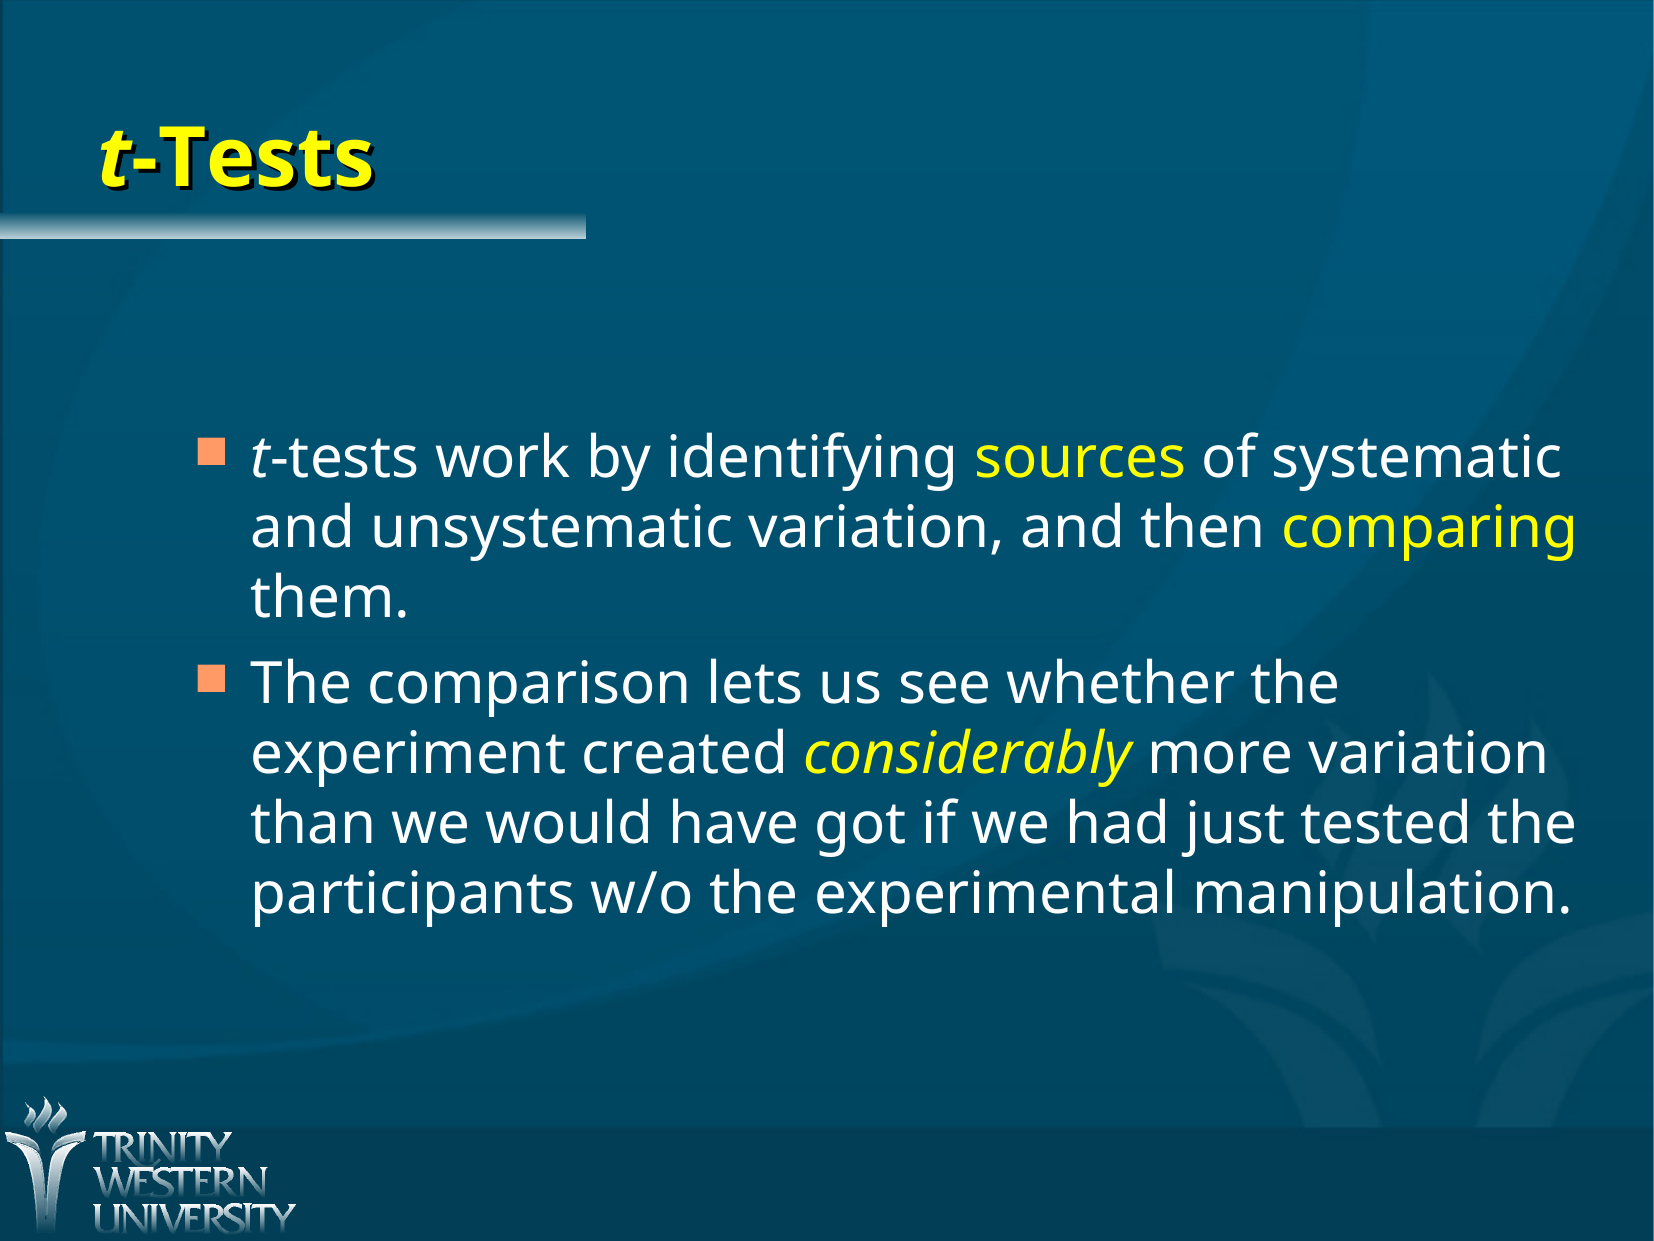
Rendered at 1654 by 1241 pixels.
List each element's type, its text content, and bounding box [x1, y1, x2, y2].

picture [38, 1227, 54, 1232]
list t-tests work by identifying sources of systematic and unsystematic variation, and then comparing them. The comparison lets us see whether the experiment created considerably more variation than we would have got if we had just tested the participants w/o the experimental manipulation. [165, 411, 1654, 1241]
title t-Tests [82, 49, 1571, 257]
